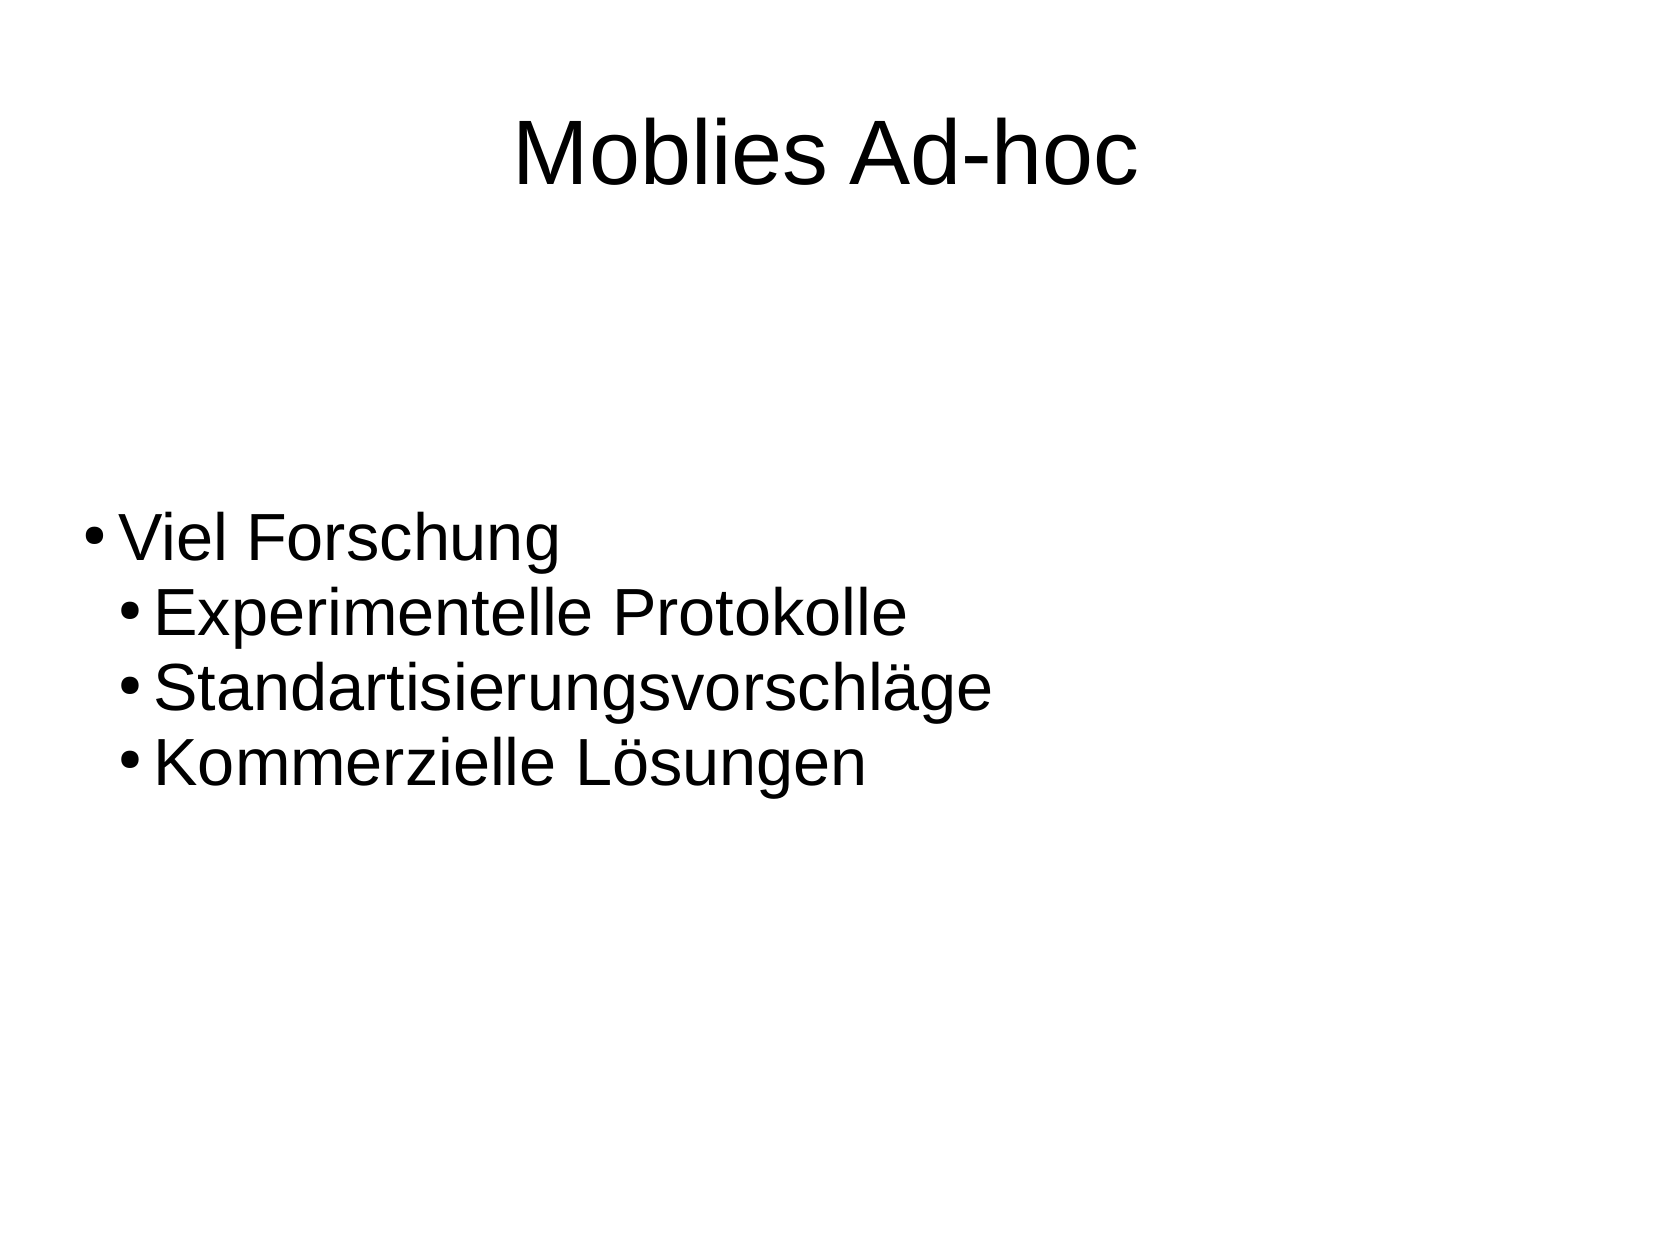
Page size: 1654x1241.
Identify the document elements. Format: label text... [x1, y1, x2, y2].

title Moblies Ad-hoc [82, 49, 1571, 257]
subtitle Viel Forschung Experimentelle Protokolle Standartisierungsvorschläge Kommerzielle Lösungen [82, 290, 1571, 1010]
